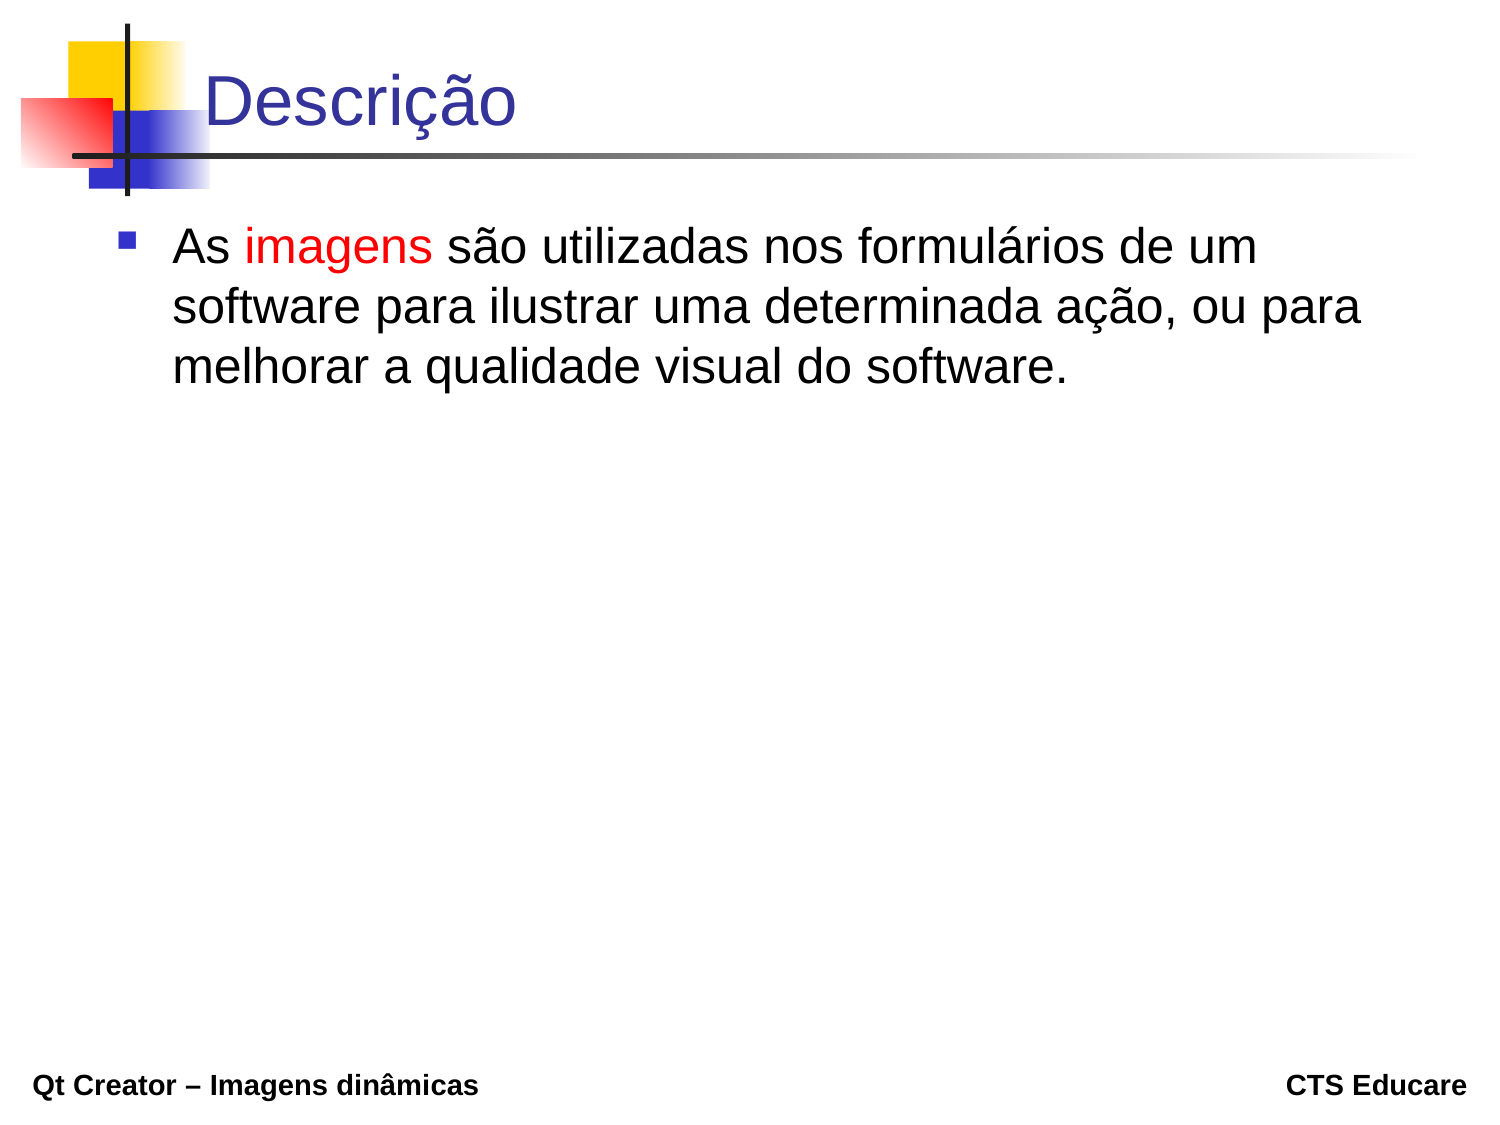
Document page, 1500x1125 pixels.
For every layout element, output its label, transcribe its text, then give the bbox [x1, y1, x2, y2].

title Descrição [188, 46, 1468, 149]
list As imagens são utilizadas nos formulários de um software para ilustrar uma determinada ação, ou para melhorar a qualidade visual do software. [100, 206, 1447, 1024]
